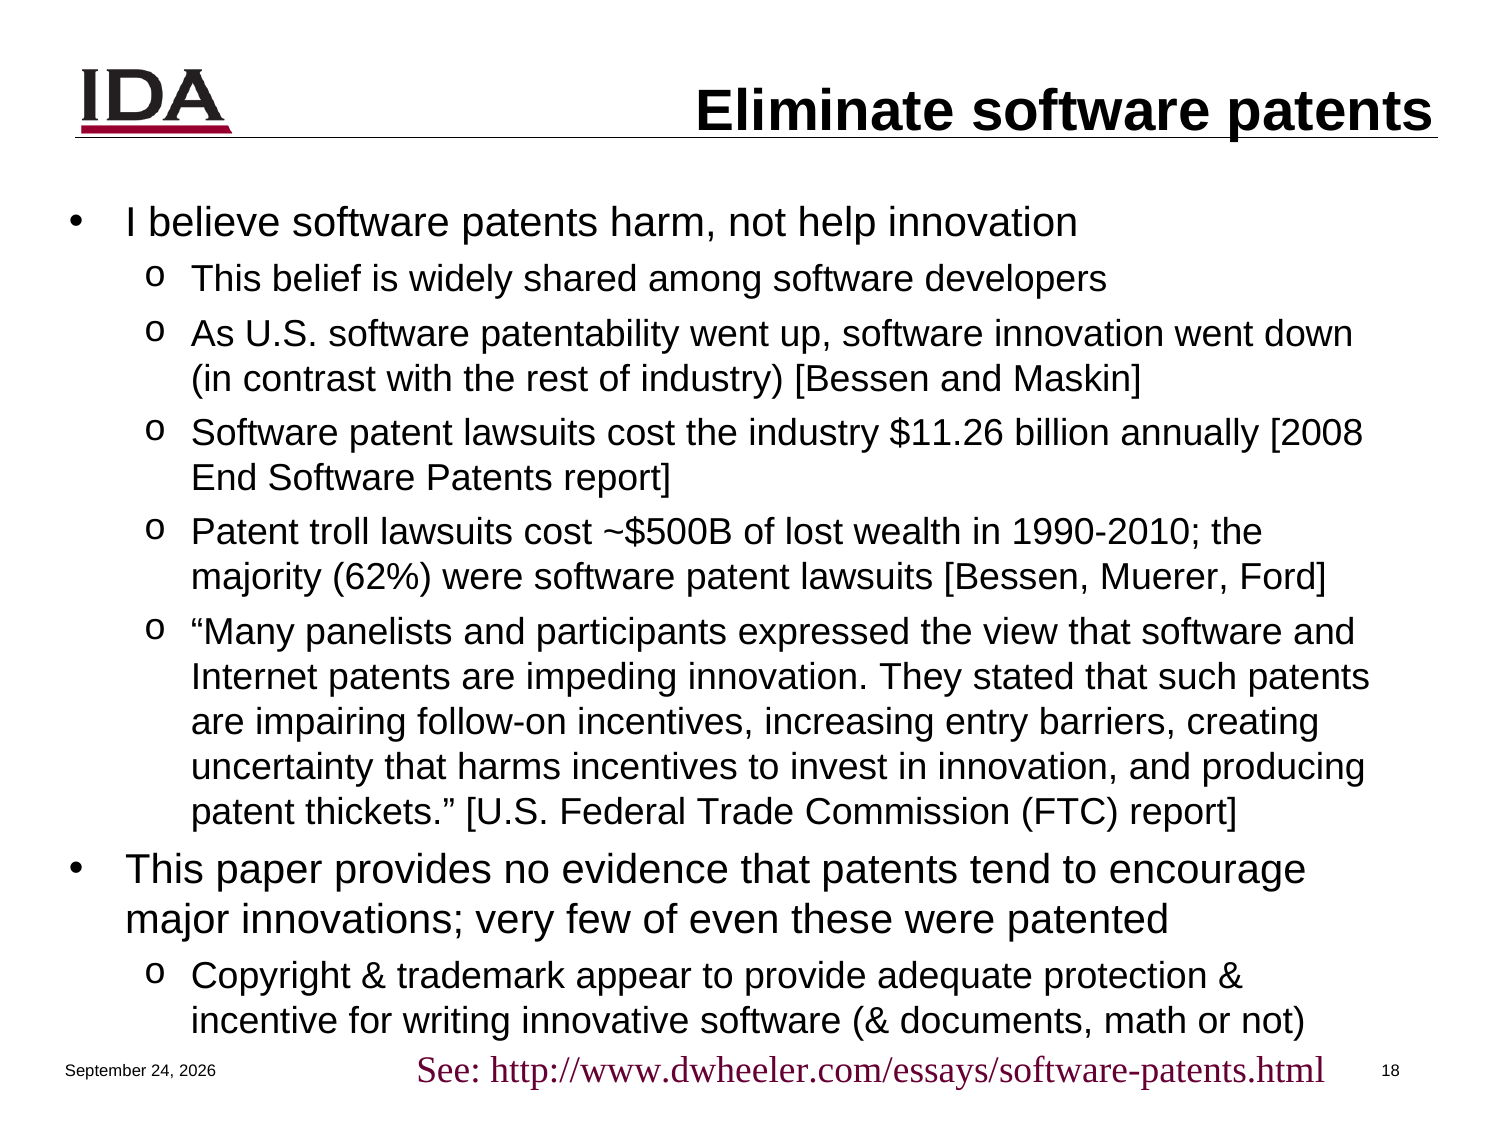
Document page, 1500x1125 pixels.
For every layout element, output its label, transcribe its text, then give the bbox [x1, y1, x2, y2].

list I believe software patents harm, not help innovation This belief is widely shared among software developers As U.S. software patentability went up, software innovation went down (in contrast with the rest of industry) [Bessen and Maskin] Software patent lawsuits cost the industry $11.26 billion annually [2008 End Software Patents report] Patent troll lawsuits cost ~$500B of lost wealth in 1990-2010; the majority (62%) were software patent lawsuits [Bessen, Muerer, Ford] “Many panelists and participants expressed the view that software and Internet patents are impeding innovation. They stated that such patents are impairing follow-on incentives, increasing entry barriers, creating uncertainty that harms incentives to invest in innovation, and producing patent thickets.” [U.S. Federal Trade Commission (FTC) report] This paper provides no evidence that patents tend to encourage major innovations; very few of even these were patented Copyright & trademark appear to provide adequate protection & incentive for writing innovative software (& documents, math or not) [53, 187, 1401, 1049]
text_box <number> [1102, 1012, 1415, 1088]
title Eliminate software patents [425, 64, 1450, 150]
text_box See: http://www.dwheeler.com/essays/software-patents.html [401, 1037, 1342, 1098]
text_box November 9, 2011 [49, 1012, 363, 1088]
picture [77, 65, 233, 138]
